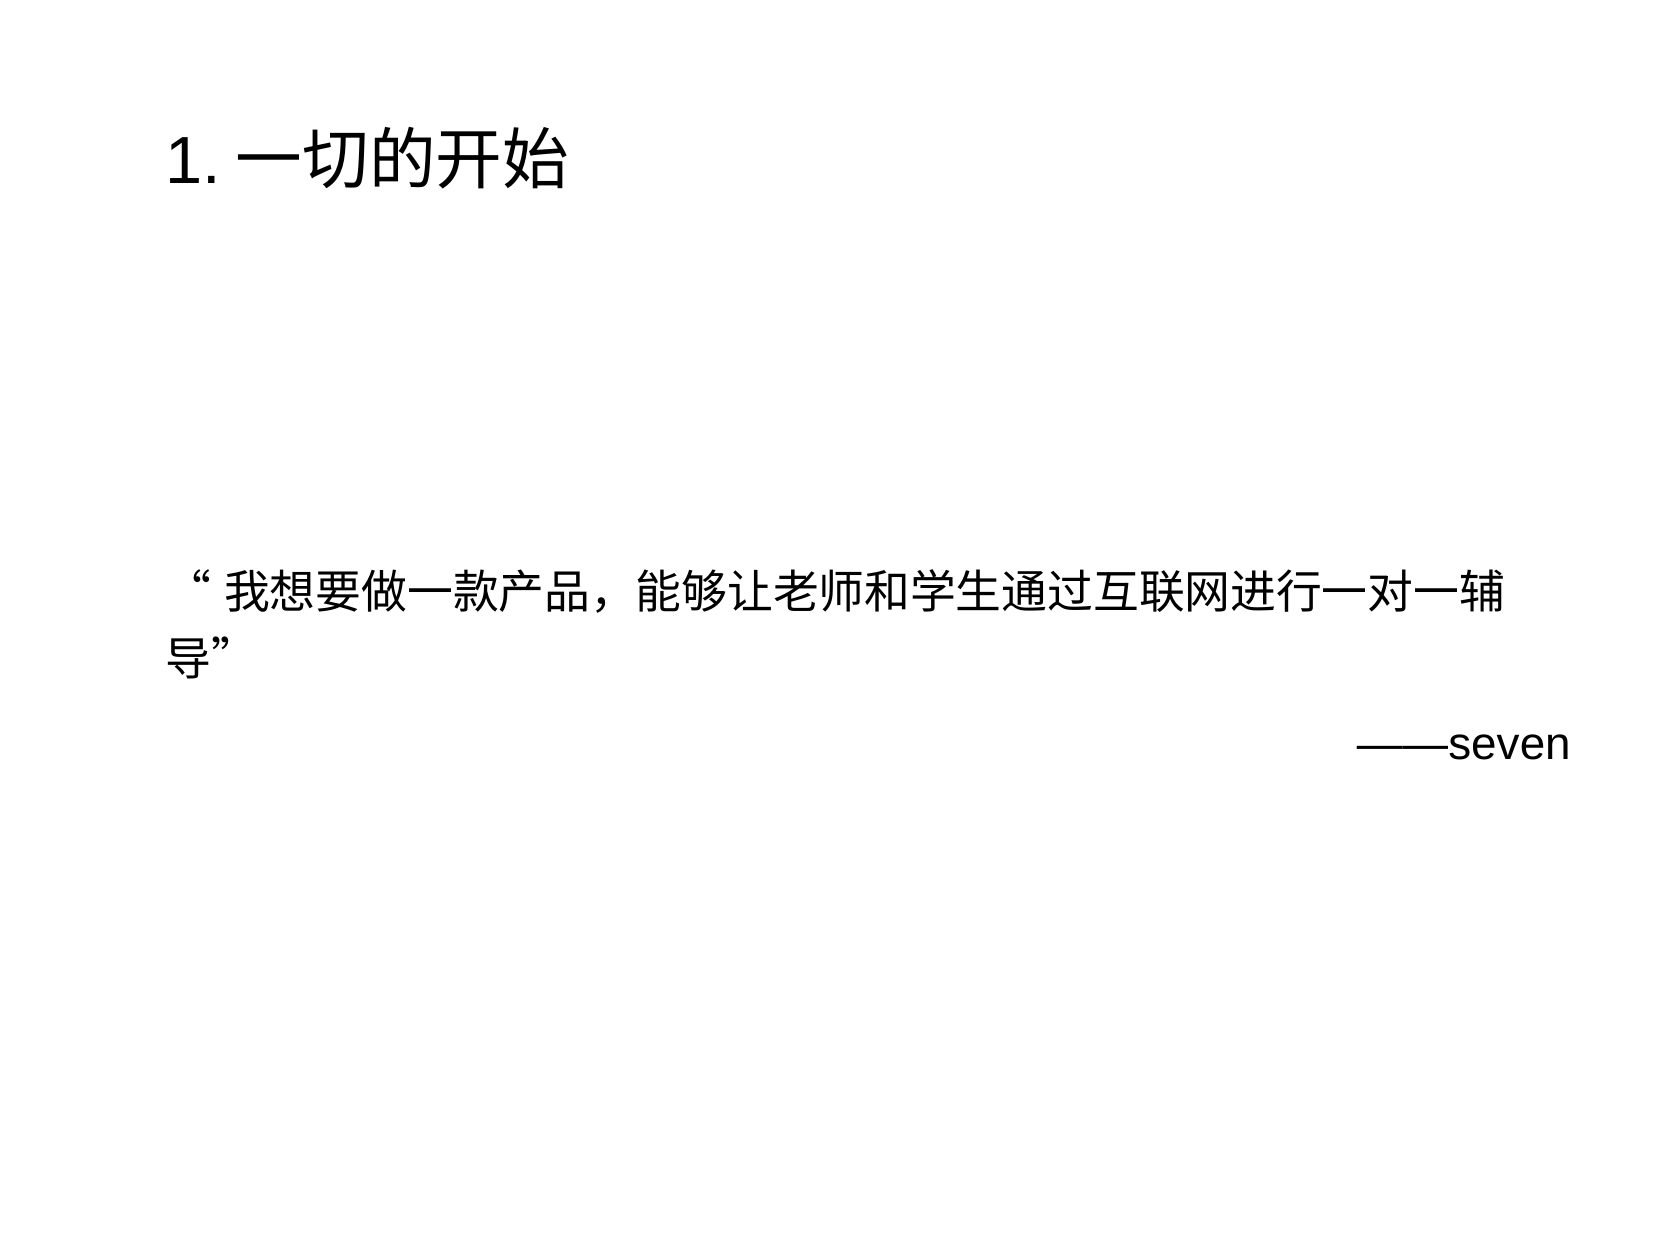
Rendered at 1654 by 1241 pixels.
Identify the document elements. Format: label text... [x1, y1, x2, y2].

list 1.一切的开始 “我想要做一款产品，能够让老师和学生通过互联网进行一对一辅导” ——seven [94, 106, 1571, 1146]
